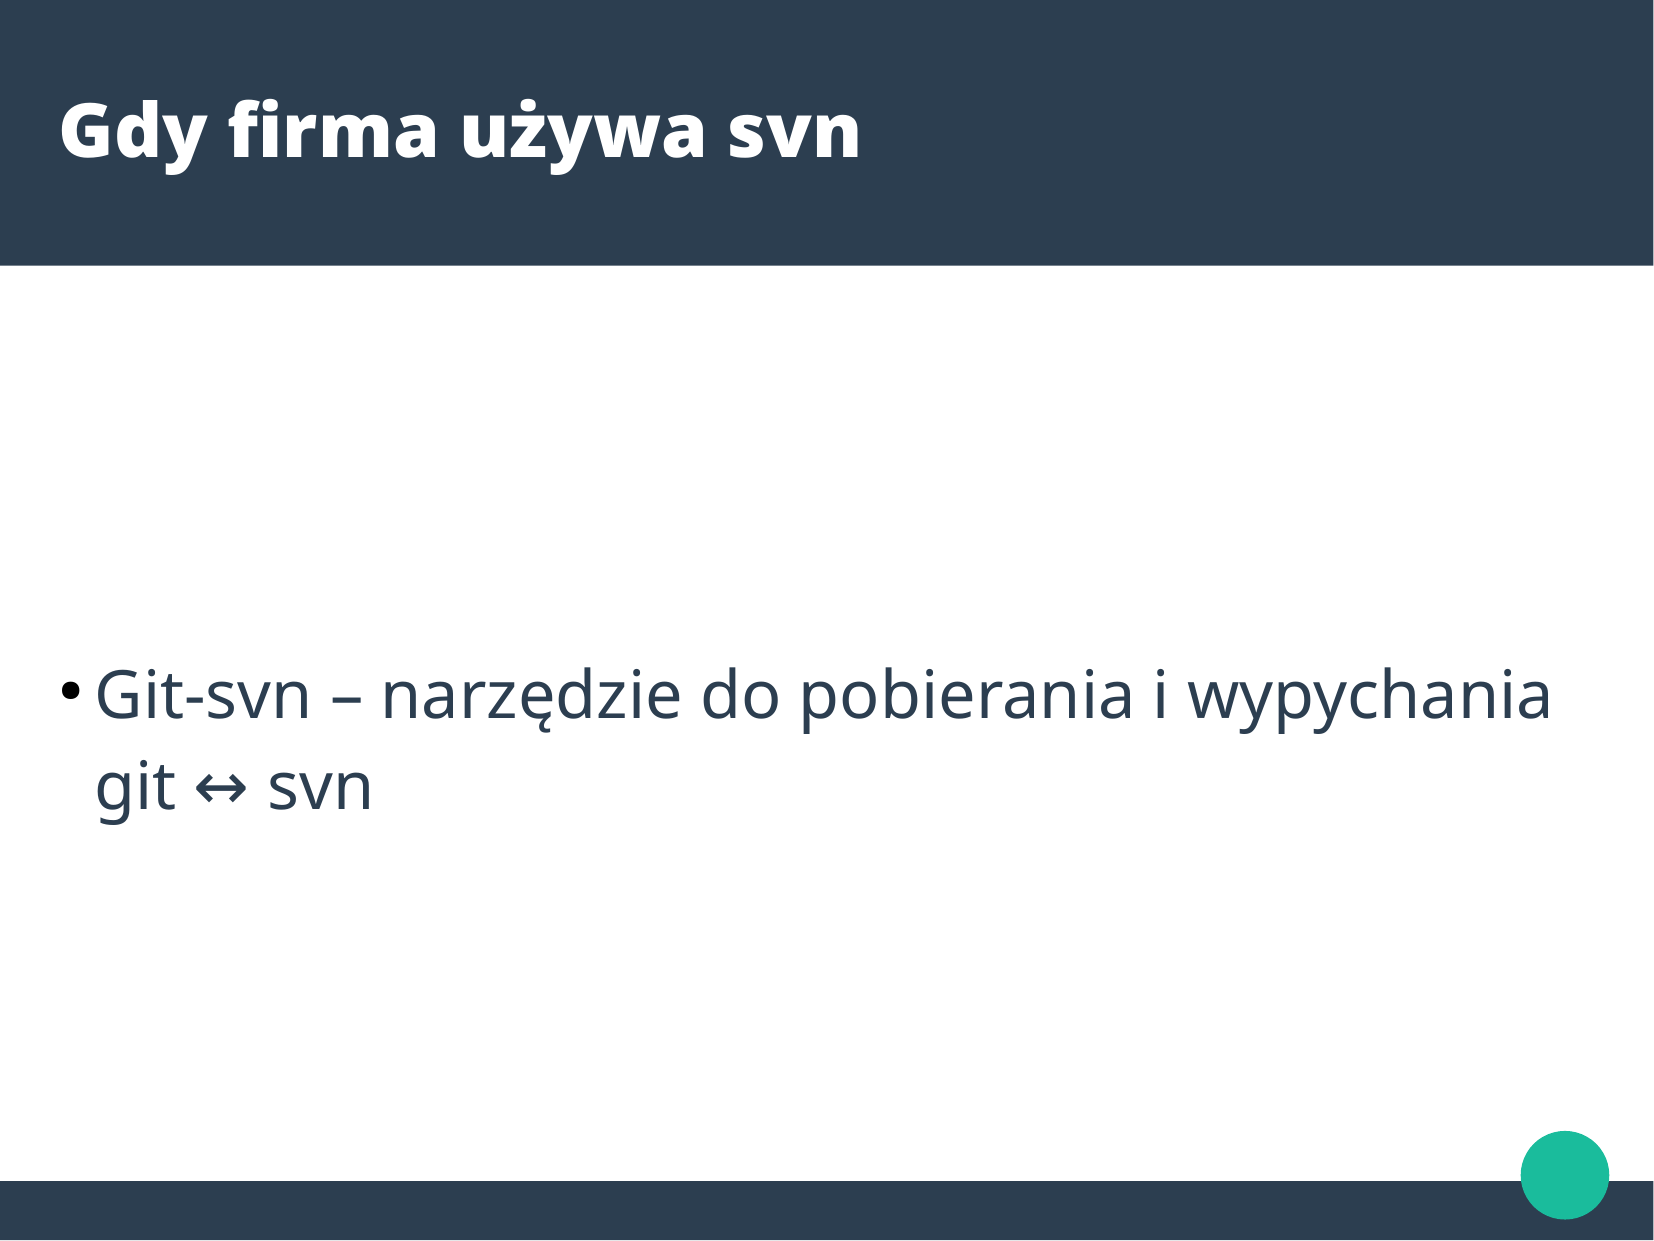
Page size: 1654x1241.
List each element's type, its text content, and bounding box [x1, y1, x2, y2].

subtitle Git-svn – narzędzie do pobierania i wypychania git ↔ svn [59, 324, 1595, 1152]
title Gdy firma używa svn [59, 24, 1595, 232]
